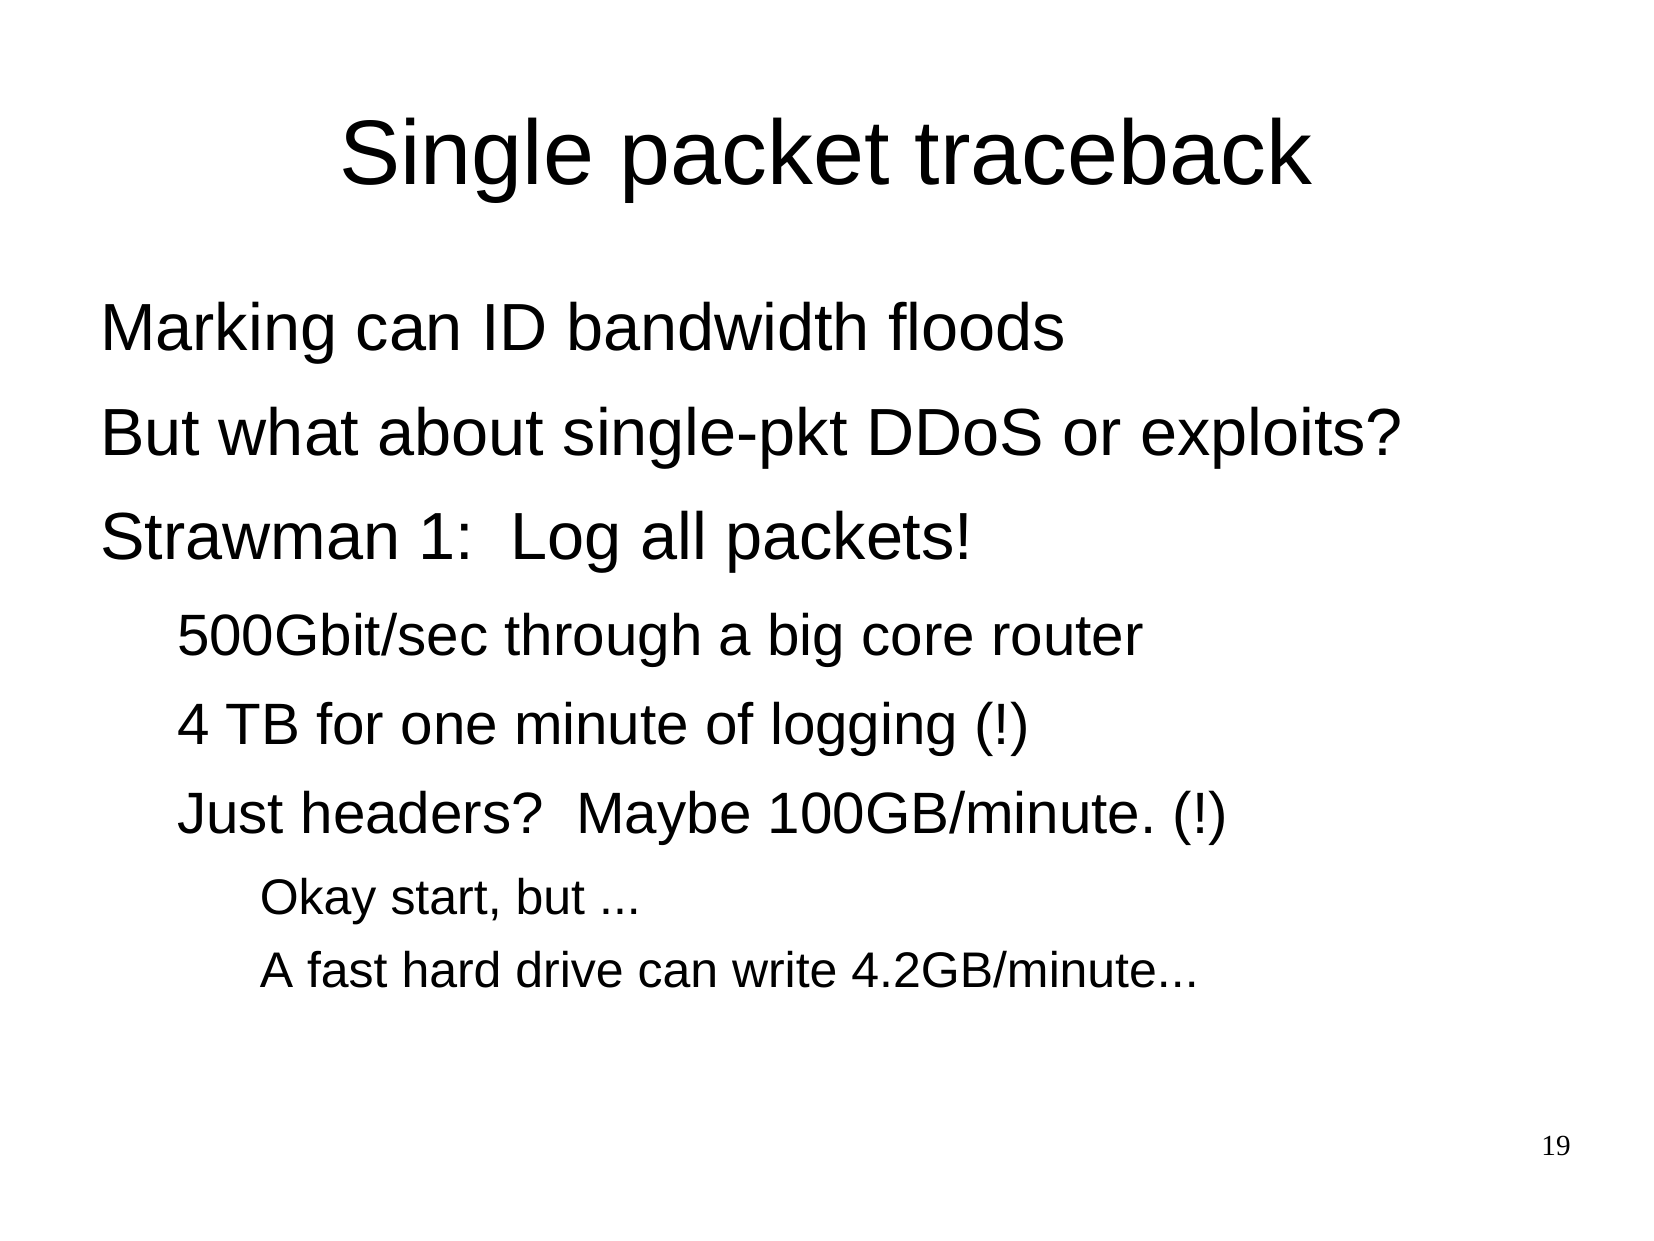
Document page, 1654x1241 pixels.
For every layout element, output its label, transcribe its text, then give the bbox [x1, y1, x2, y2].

title Single packet traceback [82, 56, 1571, 250]
list Marking can ID bandwidth floods But what about single-pkt DDoS or exploits? Strawman 1: Log all packets! 500Gbit/sec through a big core router 4 TB for one minute of logging (!) Just headers? Maybe 100GB/minute. (!) Okay start, but ... A fast hard drive can write 4.2GB/minute... [82, 290, 1571, 1094]
